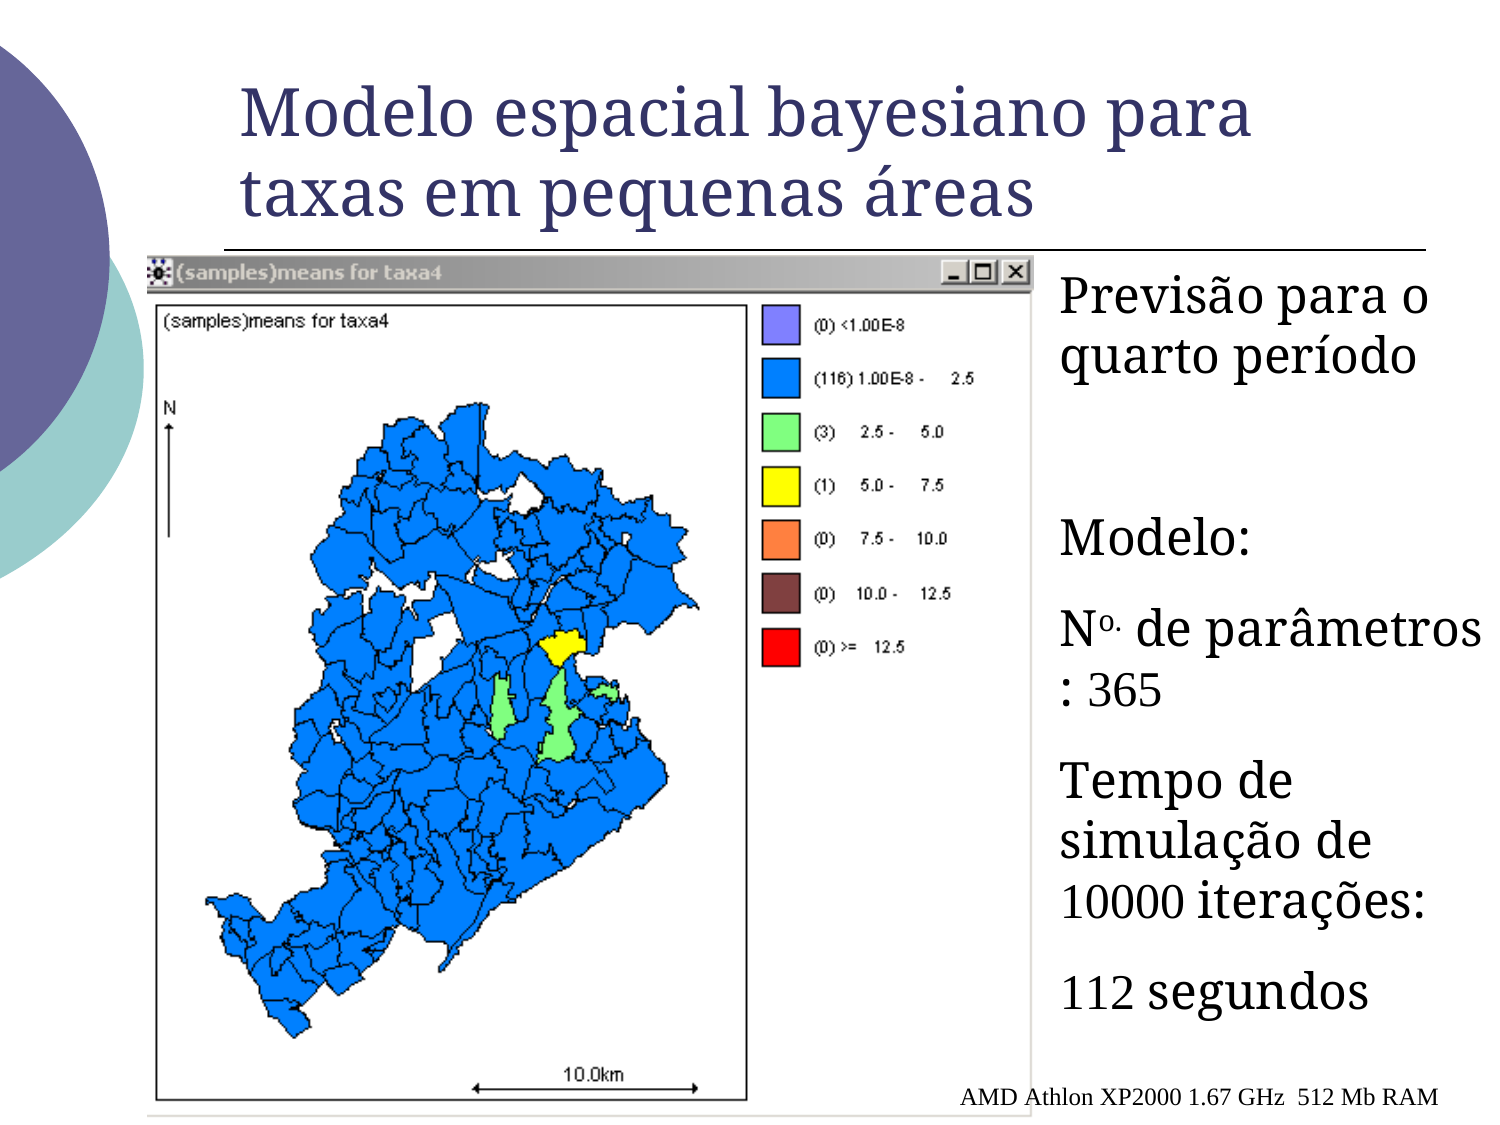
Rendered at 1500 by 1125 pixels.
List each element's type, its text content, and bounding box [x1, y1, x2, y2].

picture [147, 255, 1034, 1119]
title Modelo espacial bayesiano para taxas em pequenas áreas [224, 49, 1338, 237]
text_box Previsão para o quarto período Modelo: No. de parâmetros : 365 Tempo de simulação de 10000 iterações: 112 segundos [1045, 255, 1500, 1028]
text_box AMD Athlon XP2000 1.67 GHz 512 Mb RAM [945, 1072, 1495, 1119]
